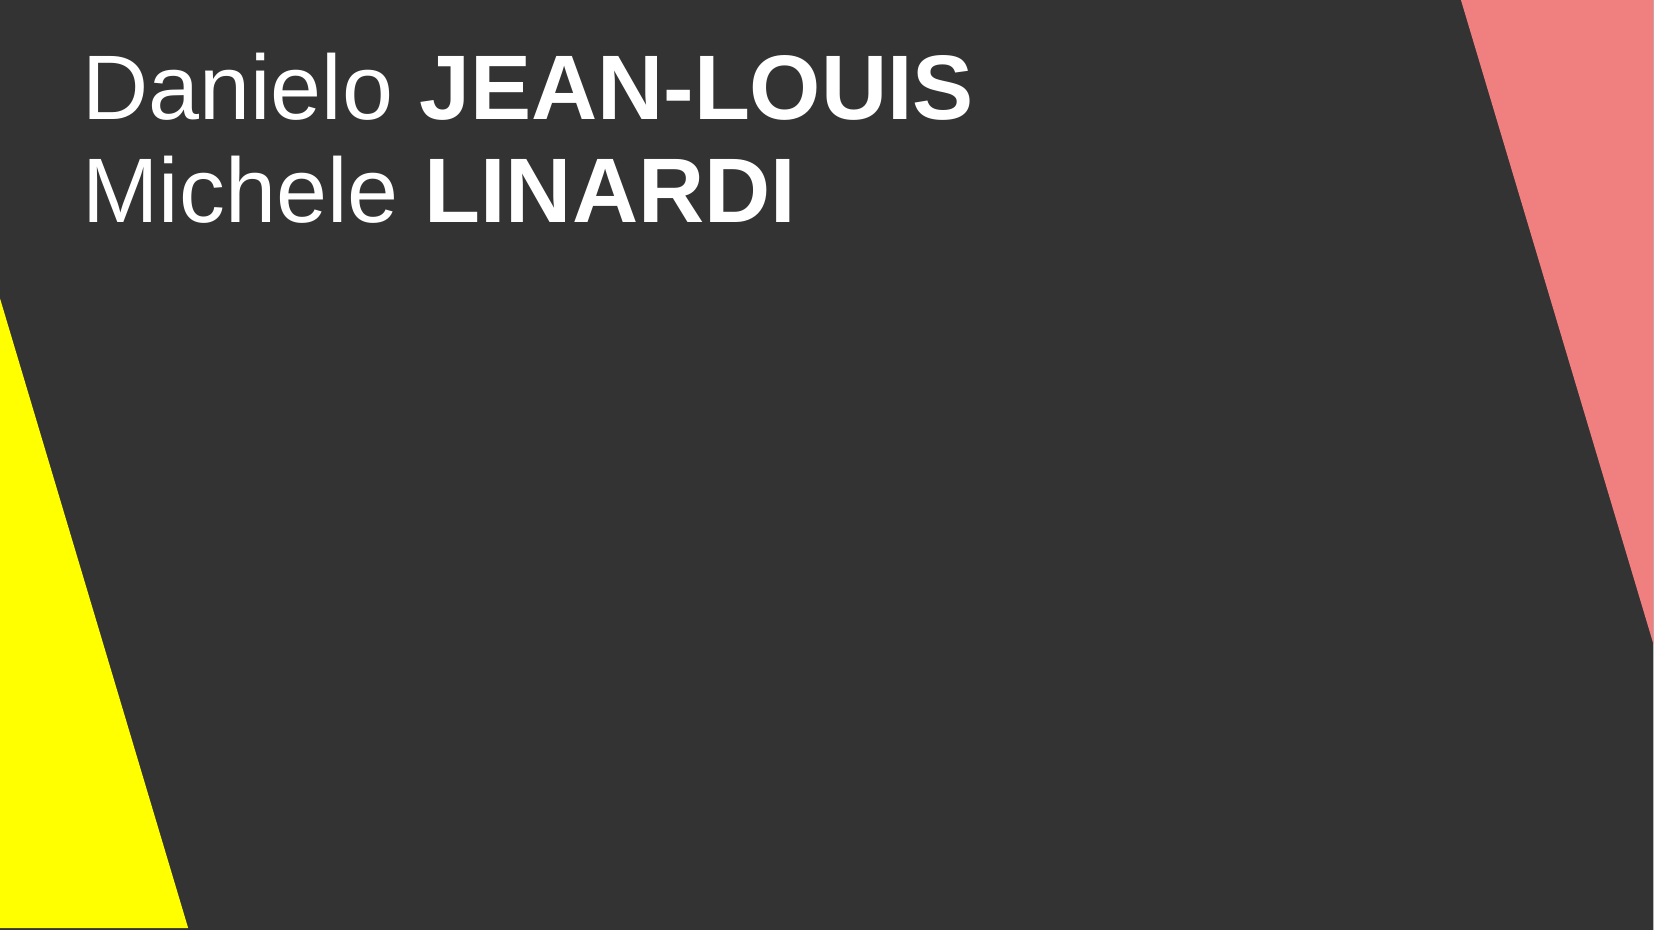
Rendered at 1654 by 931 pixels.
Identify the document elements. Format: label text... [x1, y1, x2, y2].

subtitle Danielo JEAN-LOUIS Michele LINARDI [82, 36, 1571, 758]
text_box [0, 298, 189, 929]
text_box [1460, 0, 1654, 647]
